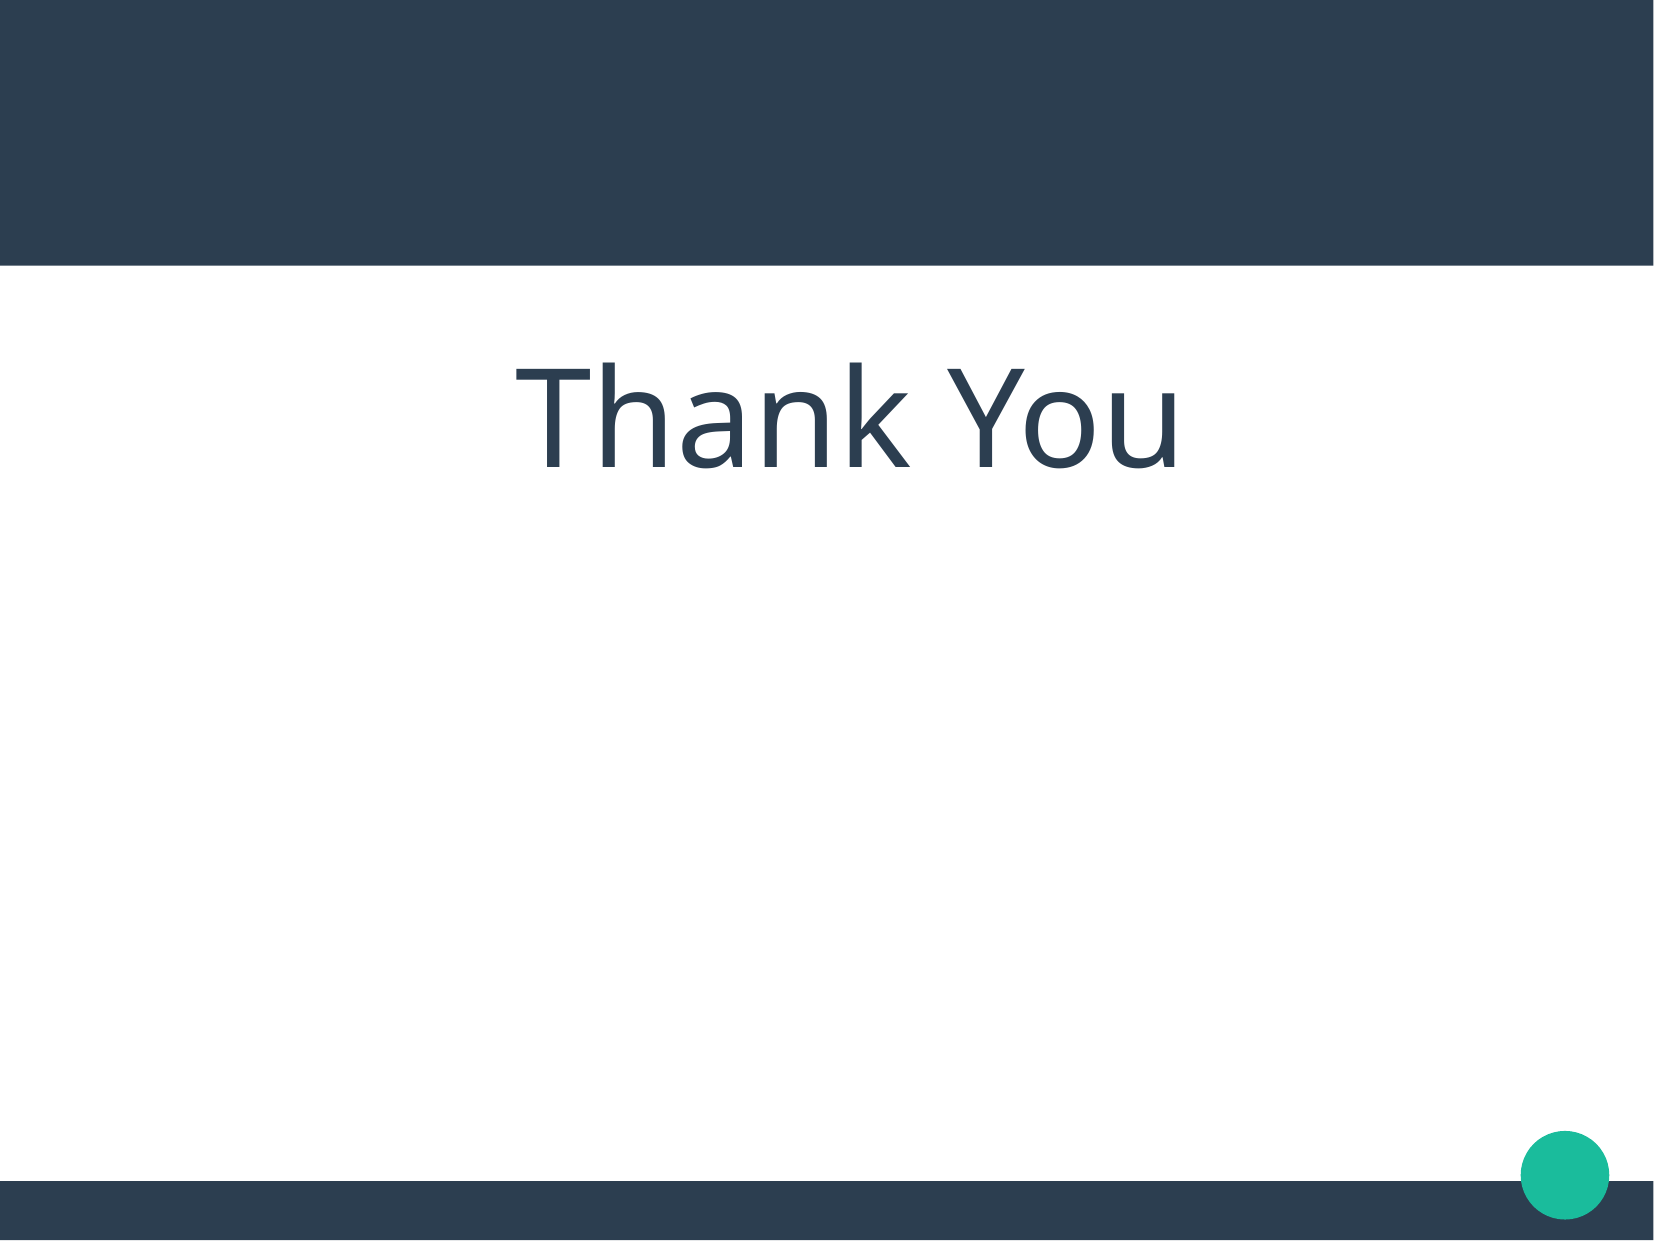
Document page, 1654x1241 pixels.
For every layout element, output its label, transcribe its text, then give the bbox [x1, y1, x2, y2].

subtitle Thank You [59, 49, 1595, 779]
